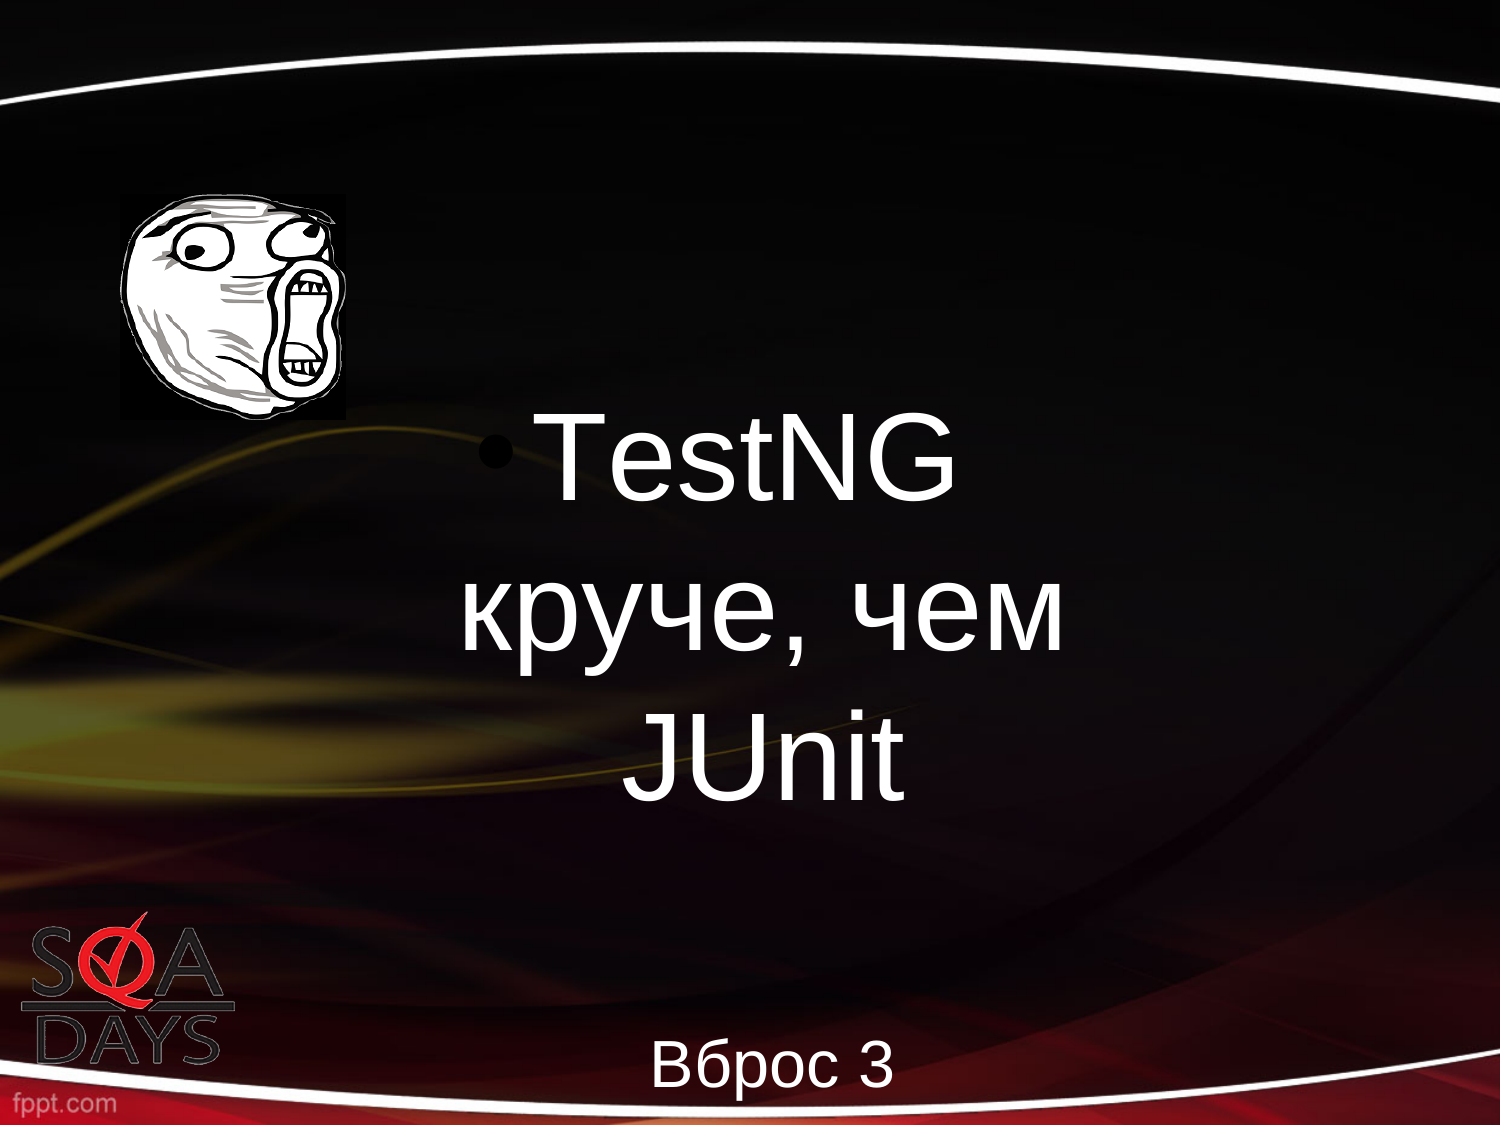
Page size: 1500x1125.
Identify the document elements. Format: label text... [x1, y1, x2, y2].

title Вброс 3 [450, 967, 1096, 1125]
list TestNG круче, чем JUnit [387, 345, 1084, 856]
picture [0, 0, 1500, 1125]
